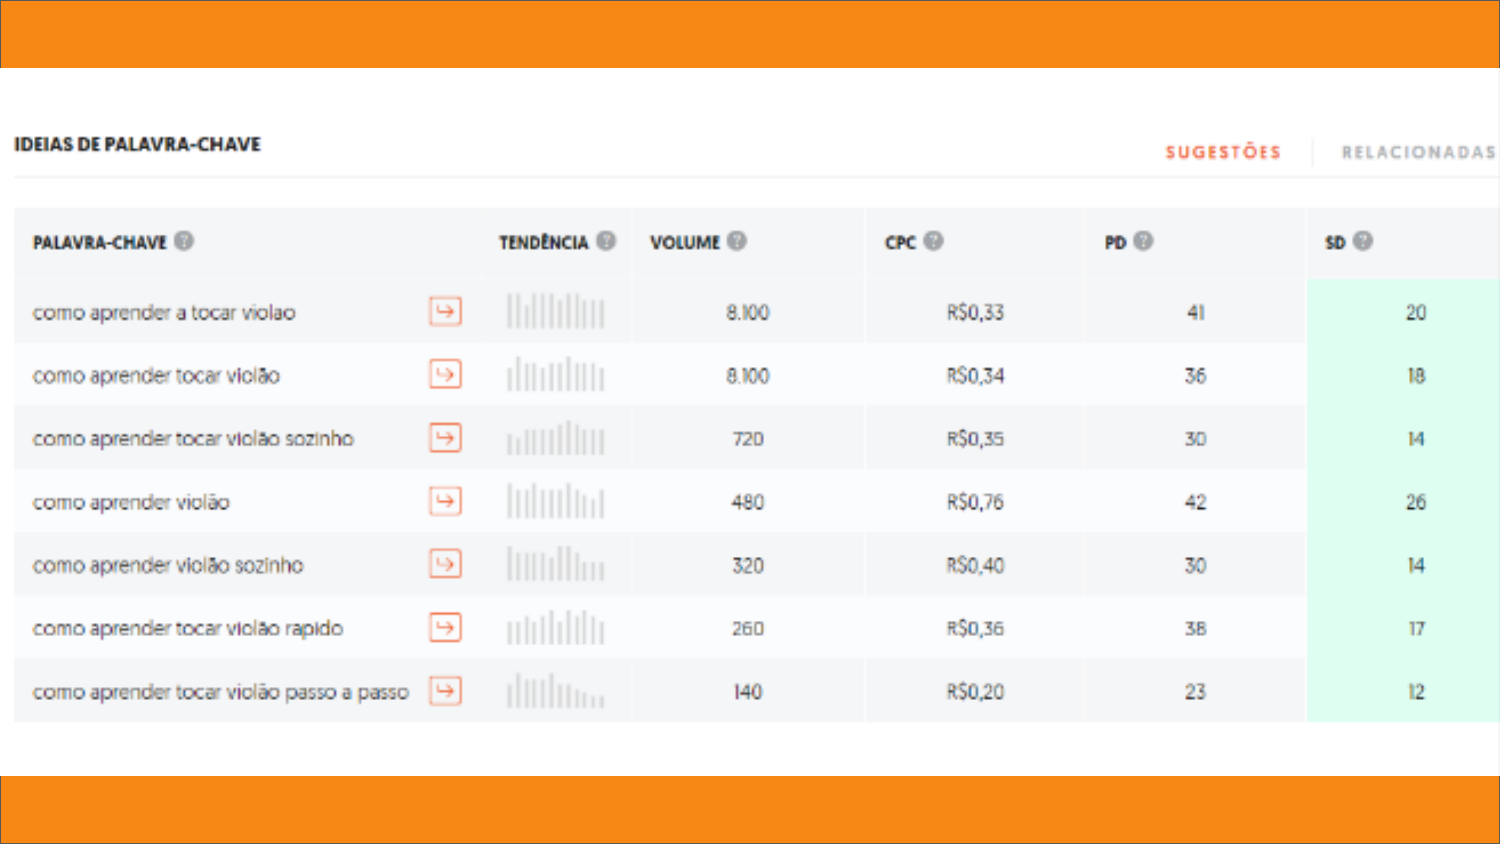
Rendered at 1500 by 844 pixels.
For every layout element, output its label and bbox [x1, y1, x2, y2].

text_box [0, 0, 1500, 68]
picture [0, 68, 1500, 776]
text_box [0, 776, 1500, 844]
